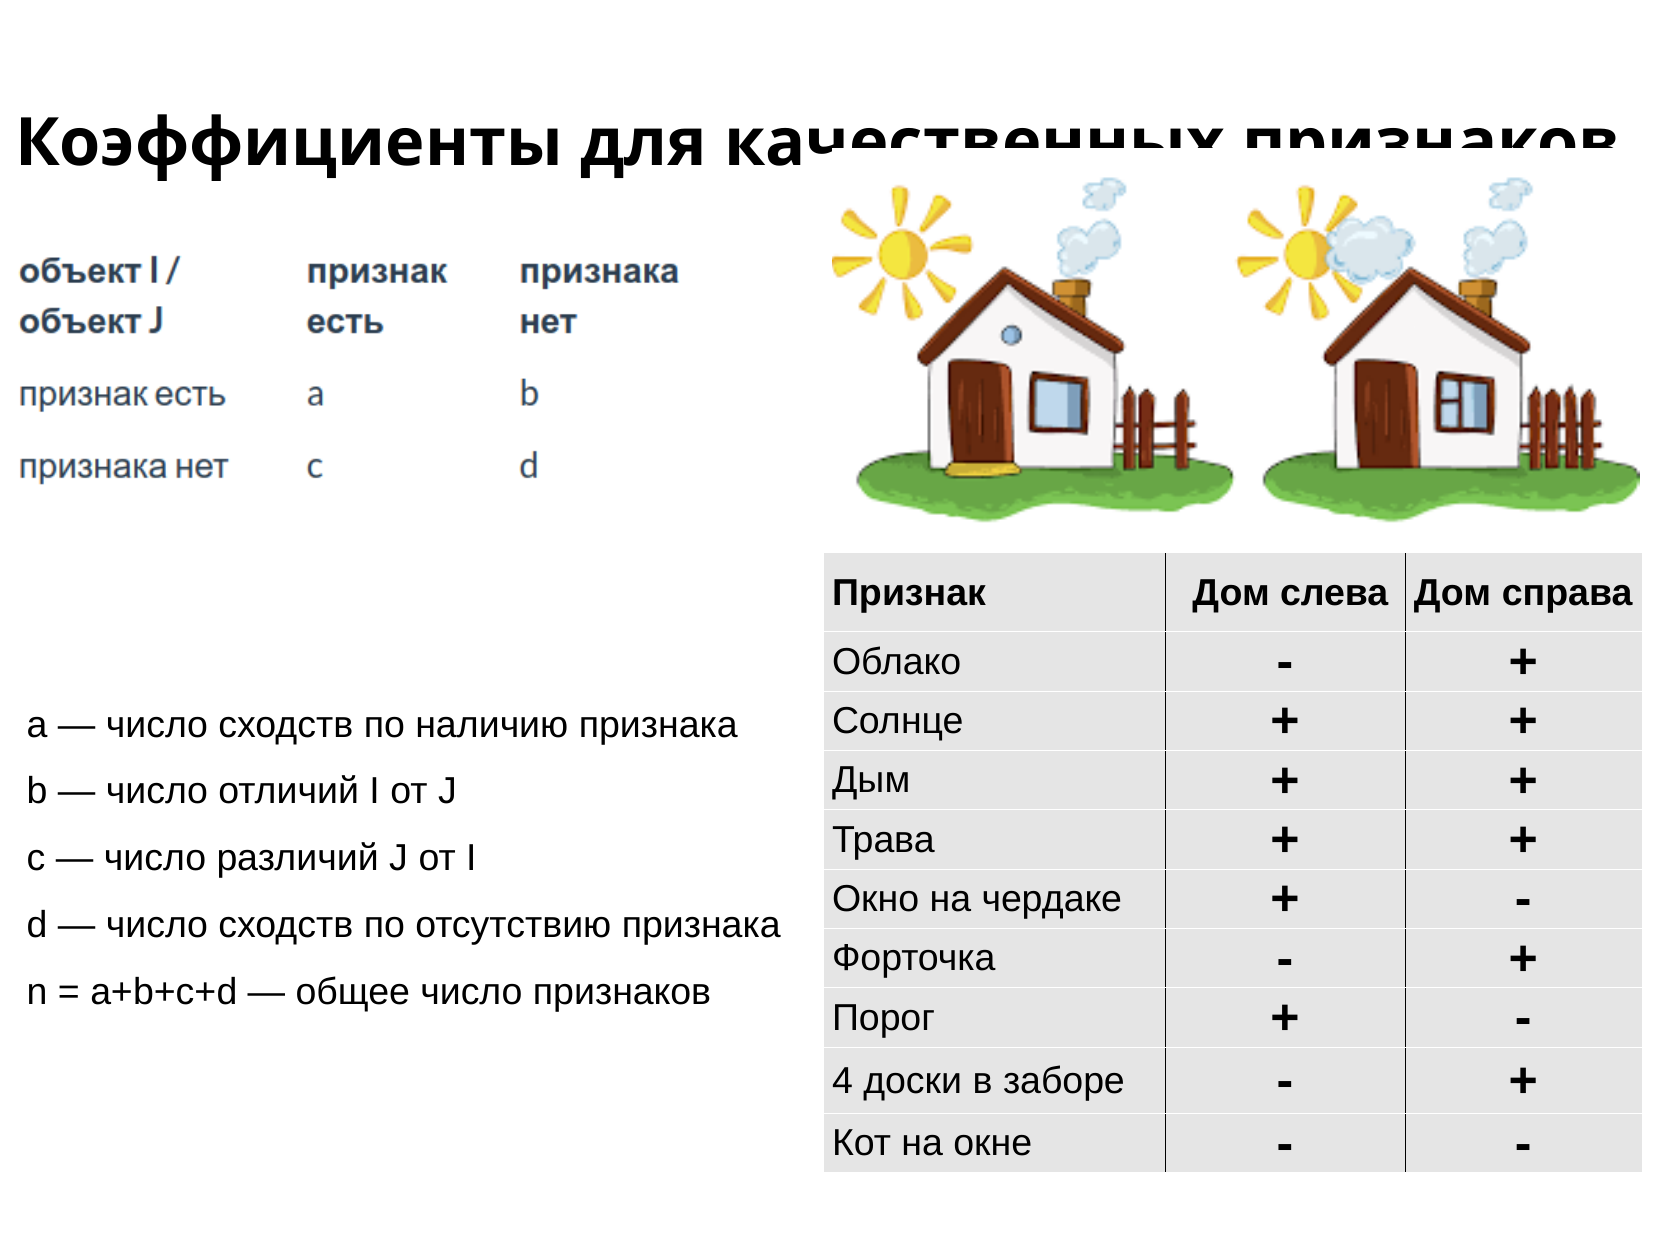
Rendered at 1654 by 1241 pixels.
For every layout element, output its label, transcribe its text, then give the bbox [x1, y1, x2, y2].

table_header Признак [824, 553, 1165, 631]
table_cell 4 доски в заборе [824, 1048, 1165, 1113]
table_cell Дым [824, 751, 1165, 809]
text_box a — число сходств по наличию признака b — число отличий I от J c — число различий J от I d — число сходств по отсутствию признака n = a+b+c+d — общее число признаков [11, 695, 813, 1087]
table_cell - [1166, 929, 1405, 987]
table_cell - [1406, 870, 1642, 928]
table_cell + [1406, 632, 1642, 691]
table_cell Солнце [824, 692, 1165, 750]
table_cell + [1166, 692, 1405, 750]
table_cell - [1406, 1114, 1642, 1172]
table_cell + [1406, 751, 1642, 809]
table_cell - [1166, 1048, 1405, 1113]
picture [8, 250, 687, 497]
table_cell + [1166, 810, 1405, 869]
table_header Дом справа [1406, 553, 1642, 631]
table_cell Кот на окне [824, 1114, 1165, 1172]
table_cell - [1406, 988, 1642, 1047]
table_cell Форточка [824, 929, 1165, 987]
table_cell + [1406, 692, 1642, 750]
table_cell - [1166, 632, 1405, 691]
table_cell Окно на чердаке [824, 870, 1165, 928]
table_cell Облако [824, 632, 1165, 691]
title Коэффициенты для качественных признаков [15, 19, 1636, 260]
picture [832, 148, 1640, 553]
table_cell + [1406, 929, 1642, 987]
table_cell + [1166, 751, 1405, 809]
table_header Дом слева [1166, 553, 1405, 631]
table_cell + [1406, 810, 1642, 869]
table_cell + [1406, 1048, 1642, 1113]
table_cell + [1166, 988, 1405, 1047]
table_cell Порог [824, 988, 1165, 1047]
table_cell Трава [824, 810, 1165, 869]
table_cell + [1166, 870, 1405, 928]
table_cell - [1166, 1114, 1405, 1172]
